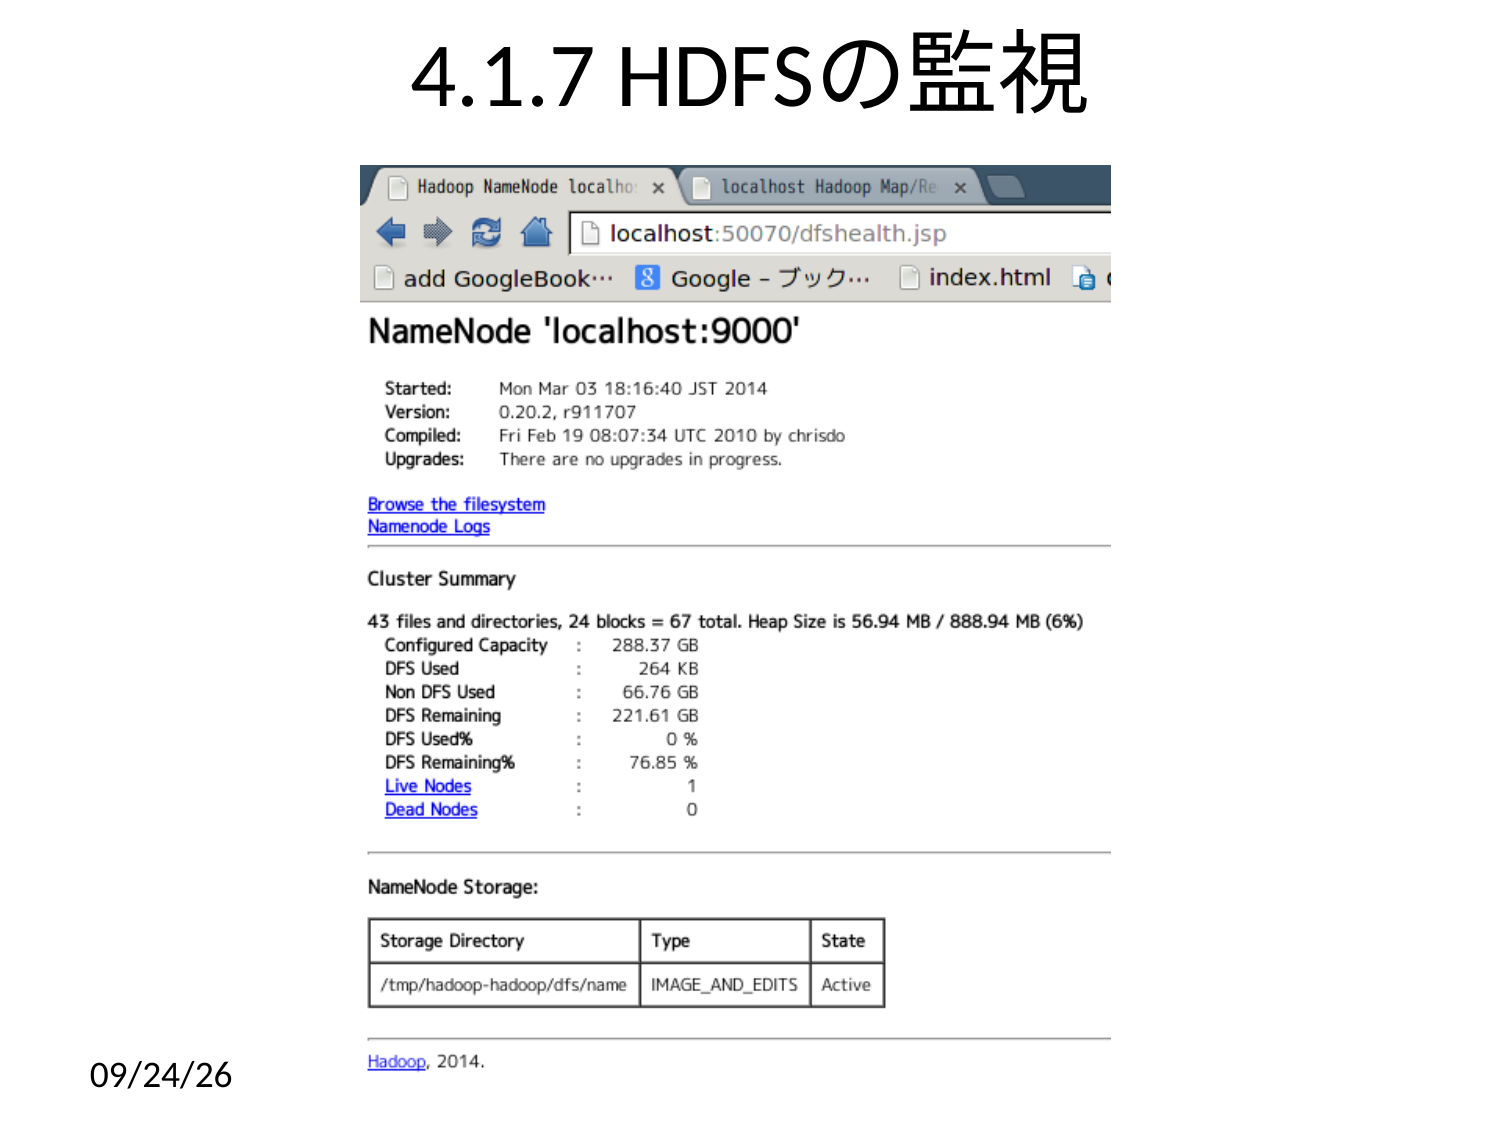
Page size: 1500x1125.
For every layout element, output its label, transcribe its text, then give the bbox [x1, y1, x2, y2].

picture [360, 165, 1111, 1099]
title 4.1.7 HDFSの監視 [75, 6, 1426, 133]
